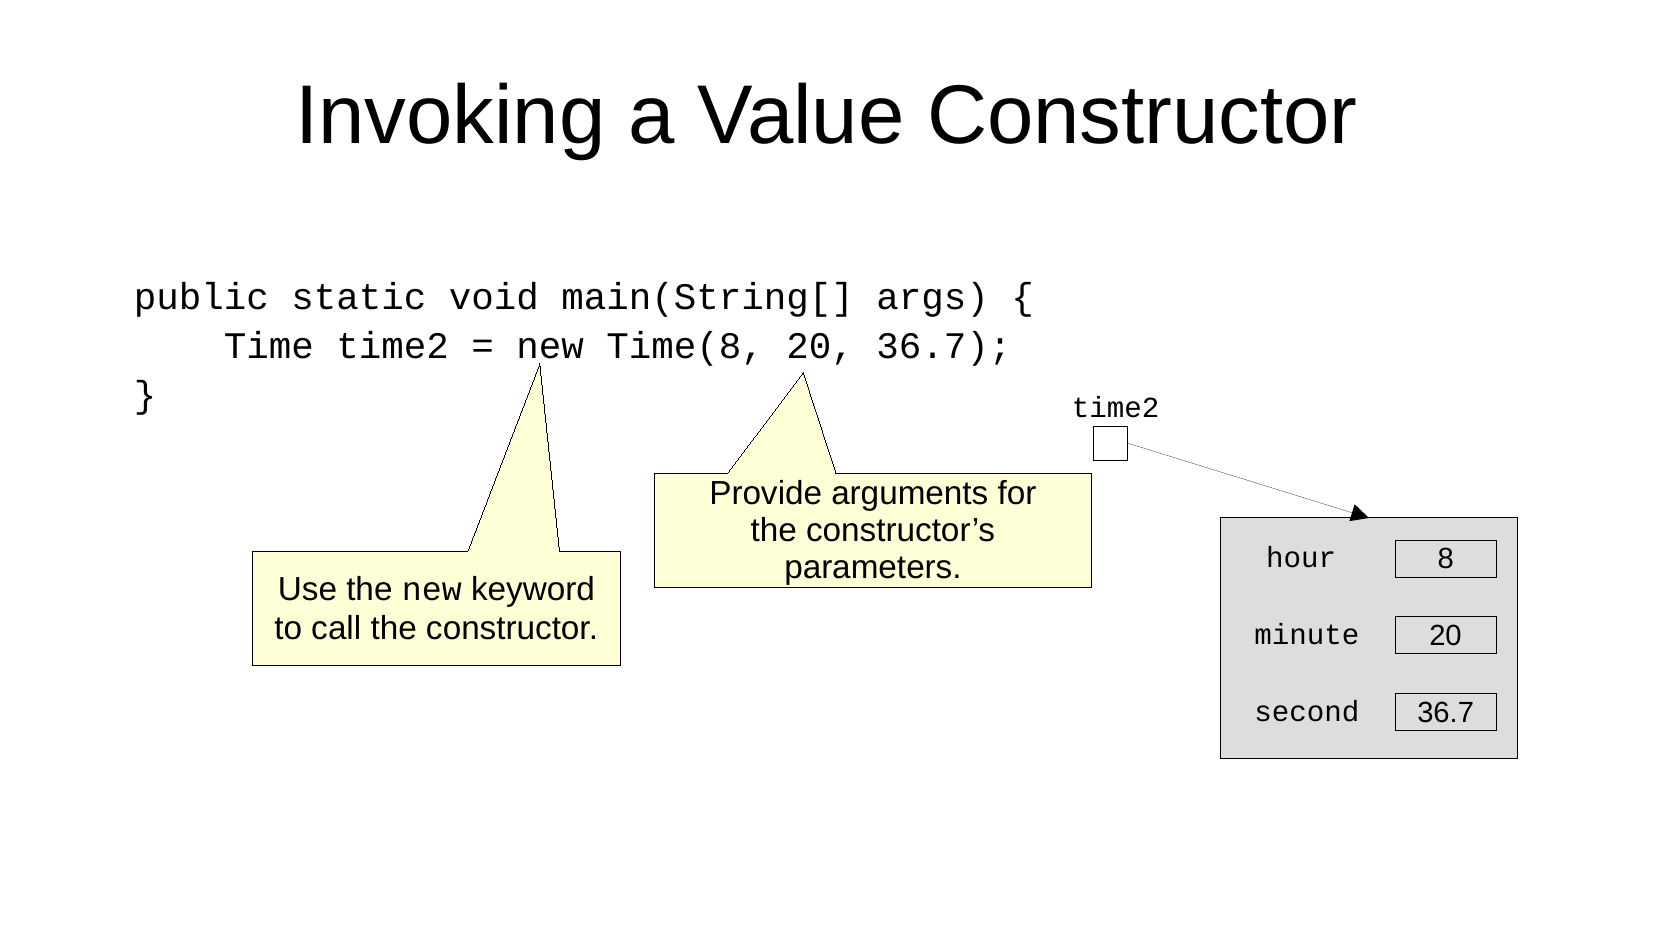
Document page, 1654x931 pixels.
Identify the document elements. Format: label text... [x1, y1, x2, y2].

text_box public static void main(String[] args) { Time time2 = new Time(8, 20, 36.7); } [119, 264, 1129, 427]
text_box 36.7 [1395, 693, 1497, 731]
text_box time2 [1057, 385, 1175, 434]
text_box [1220, 517, 1518, 759]
text_box 20 [1395, 616, 1497, 654]
text_box Use the new keyword to call the constructor. [252, 363, 621, 666]
title Invoking a Value Constructor [82, 37, 1571, 193]
text_box Provide arguments for the constructor’s parameters. [654, 372, 1092, 588]
text_box 8 [1395, 540, 1497, 578]
text_box [1093, 434, 1128, 461]
text_box second [1239, 689, 1380, 738]
text_box hour [1251, 536, 1352, 585]
text_box minute [1239, 613, 1380, 661]
